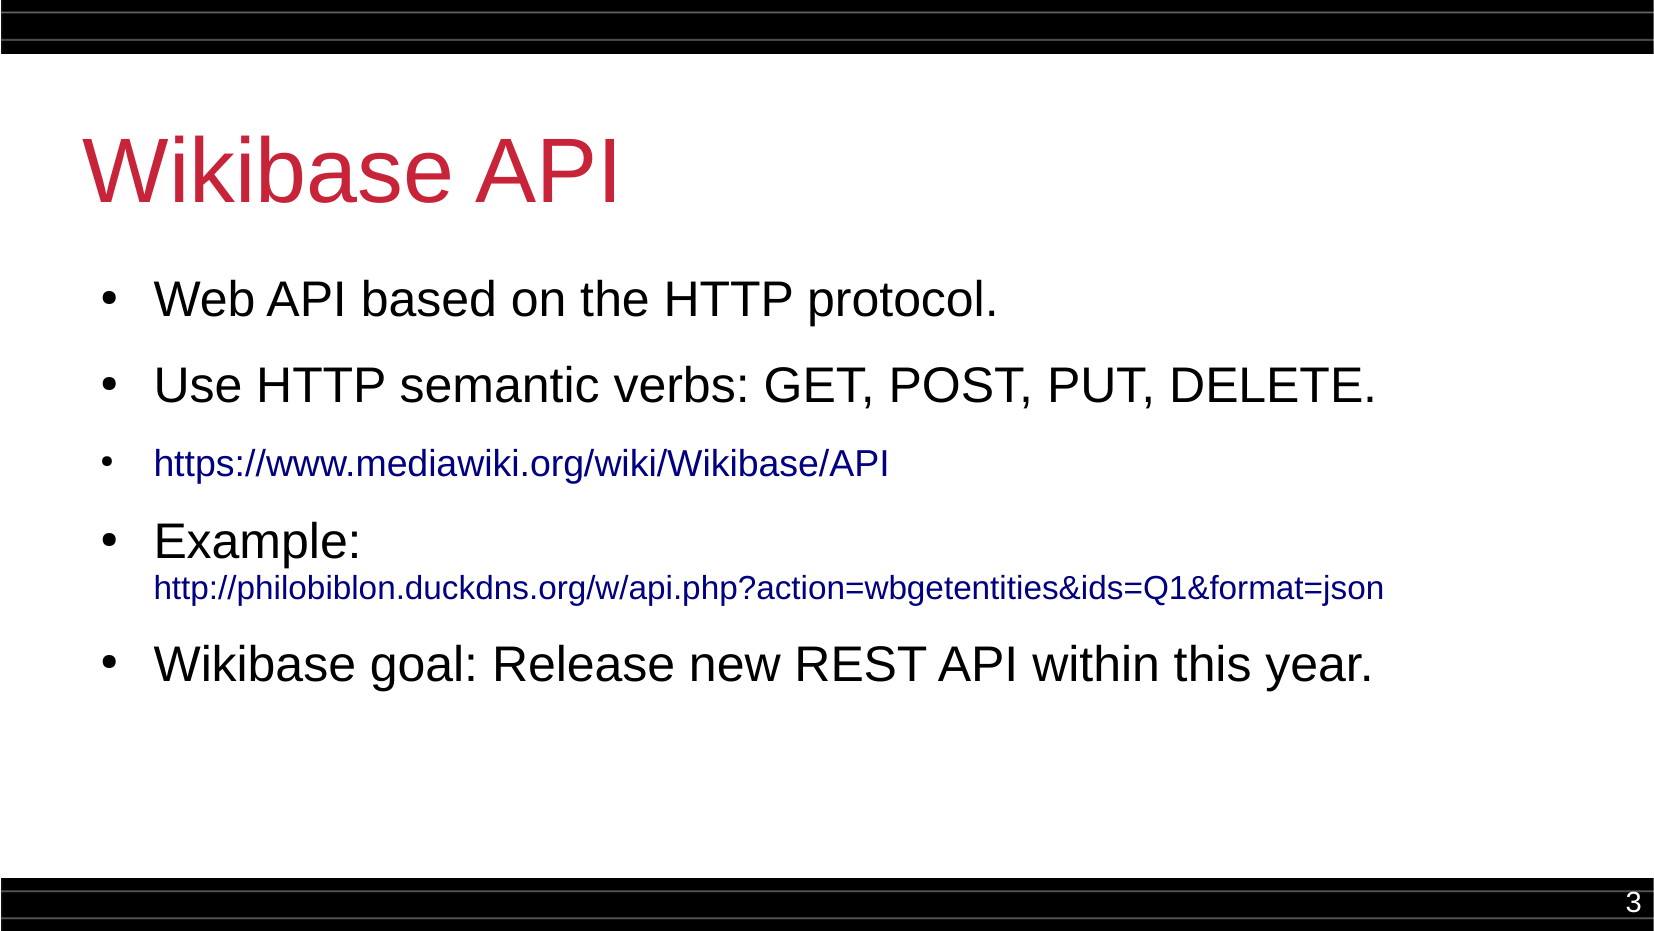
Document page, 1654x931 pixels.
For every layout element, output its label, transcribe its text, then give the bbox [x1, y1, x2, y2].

list Web API based on the HTTP protocol. Use HTTP semantic verbs: GET, POST, PUT, DELETE. https://www.mediawiki.org/wiki/Wikibase/API Example: http://philobiblon.duckdns.org/w/api.php?action=wbgetentities&ids=Q1&format=json Wikibase goal: Release new REST API within this year. [82, 271, 1571, 851]
title Wikibase API [82, 92, 1571, 249]
picture [1, 0, 1654, 54]
picture [1, 878, 1654, 931]
